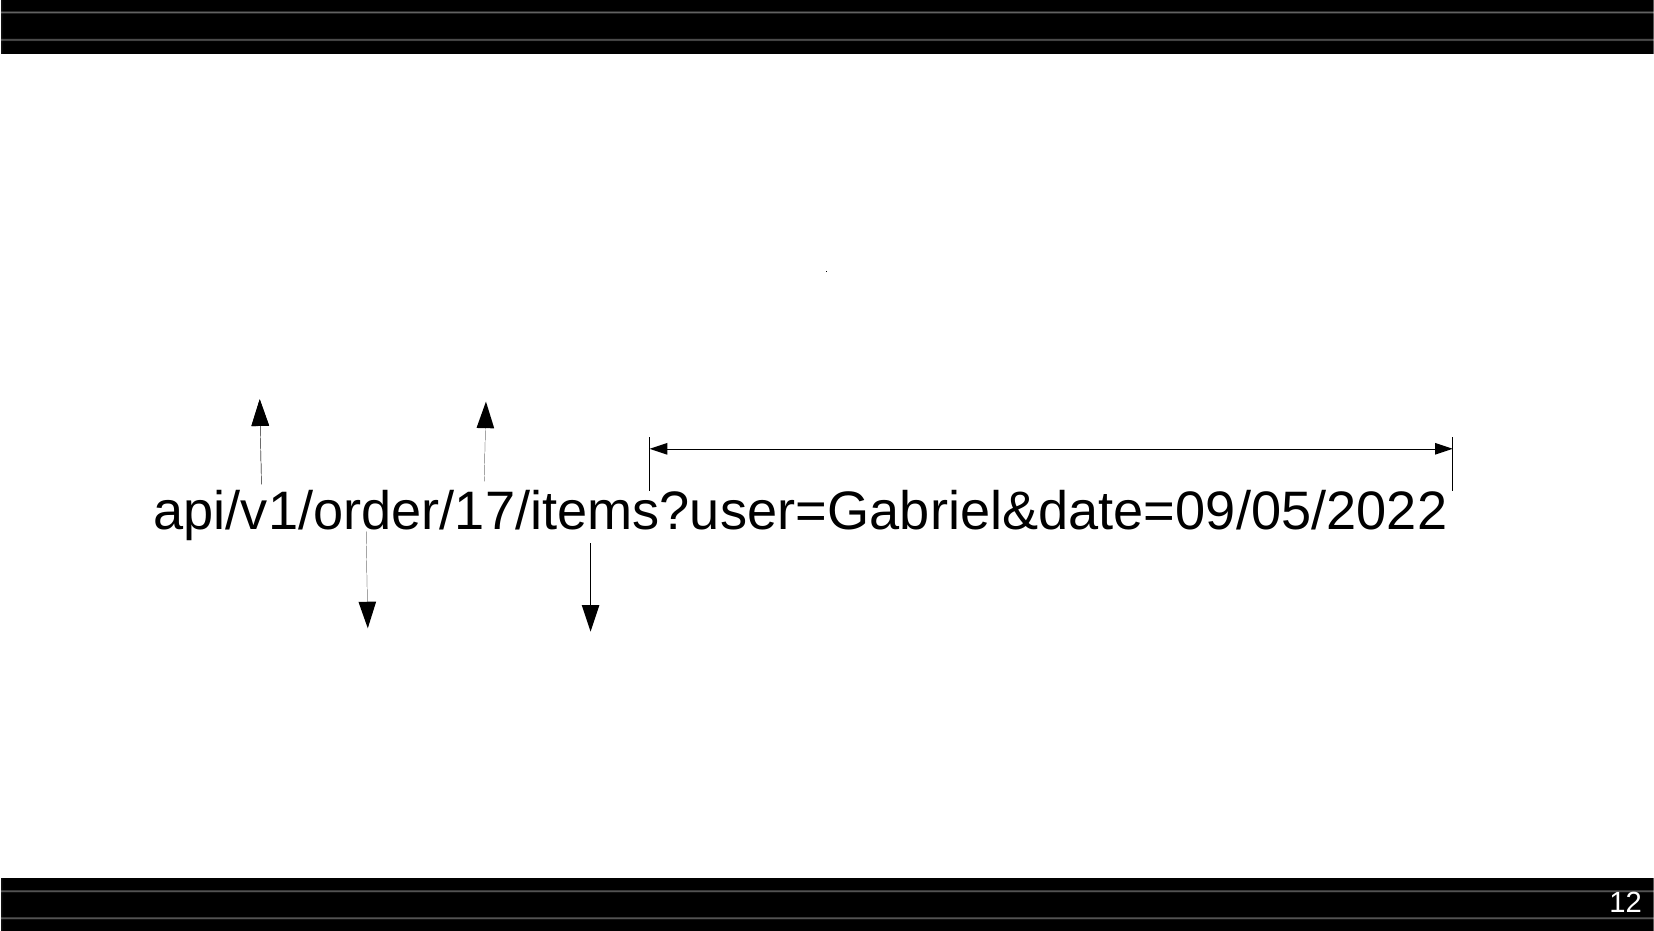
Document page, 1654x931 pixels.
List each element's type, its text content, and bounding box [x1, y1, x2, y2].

picture [1, 878, 1654, 931]
picture [1, 0, 1654, 54]
list api/v1/order/17/items?user=Gabriel&date=09/05/2022 [82, 271, 1571, 758]
